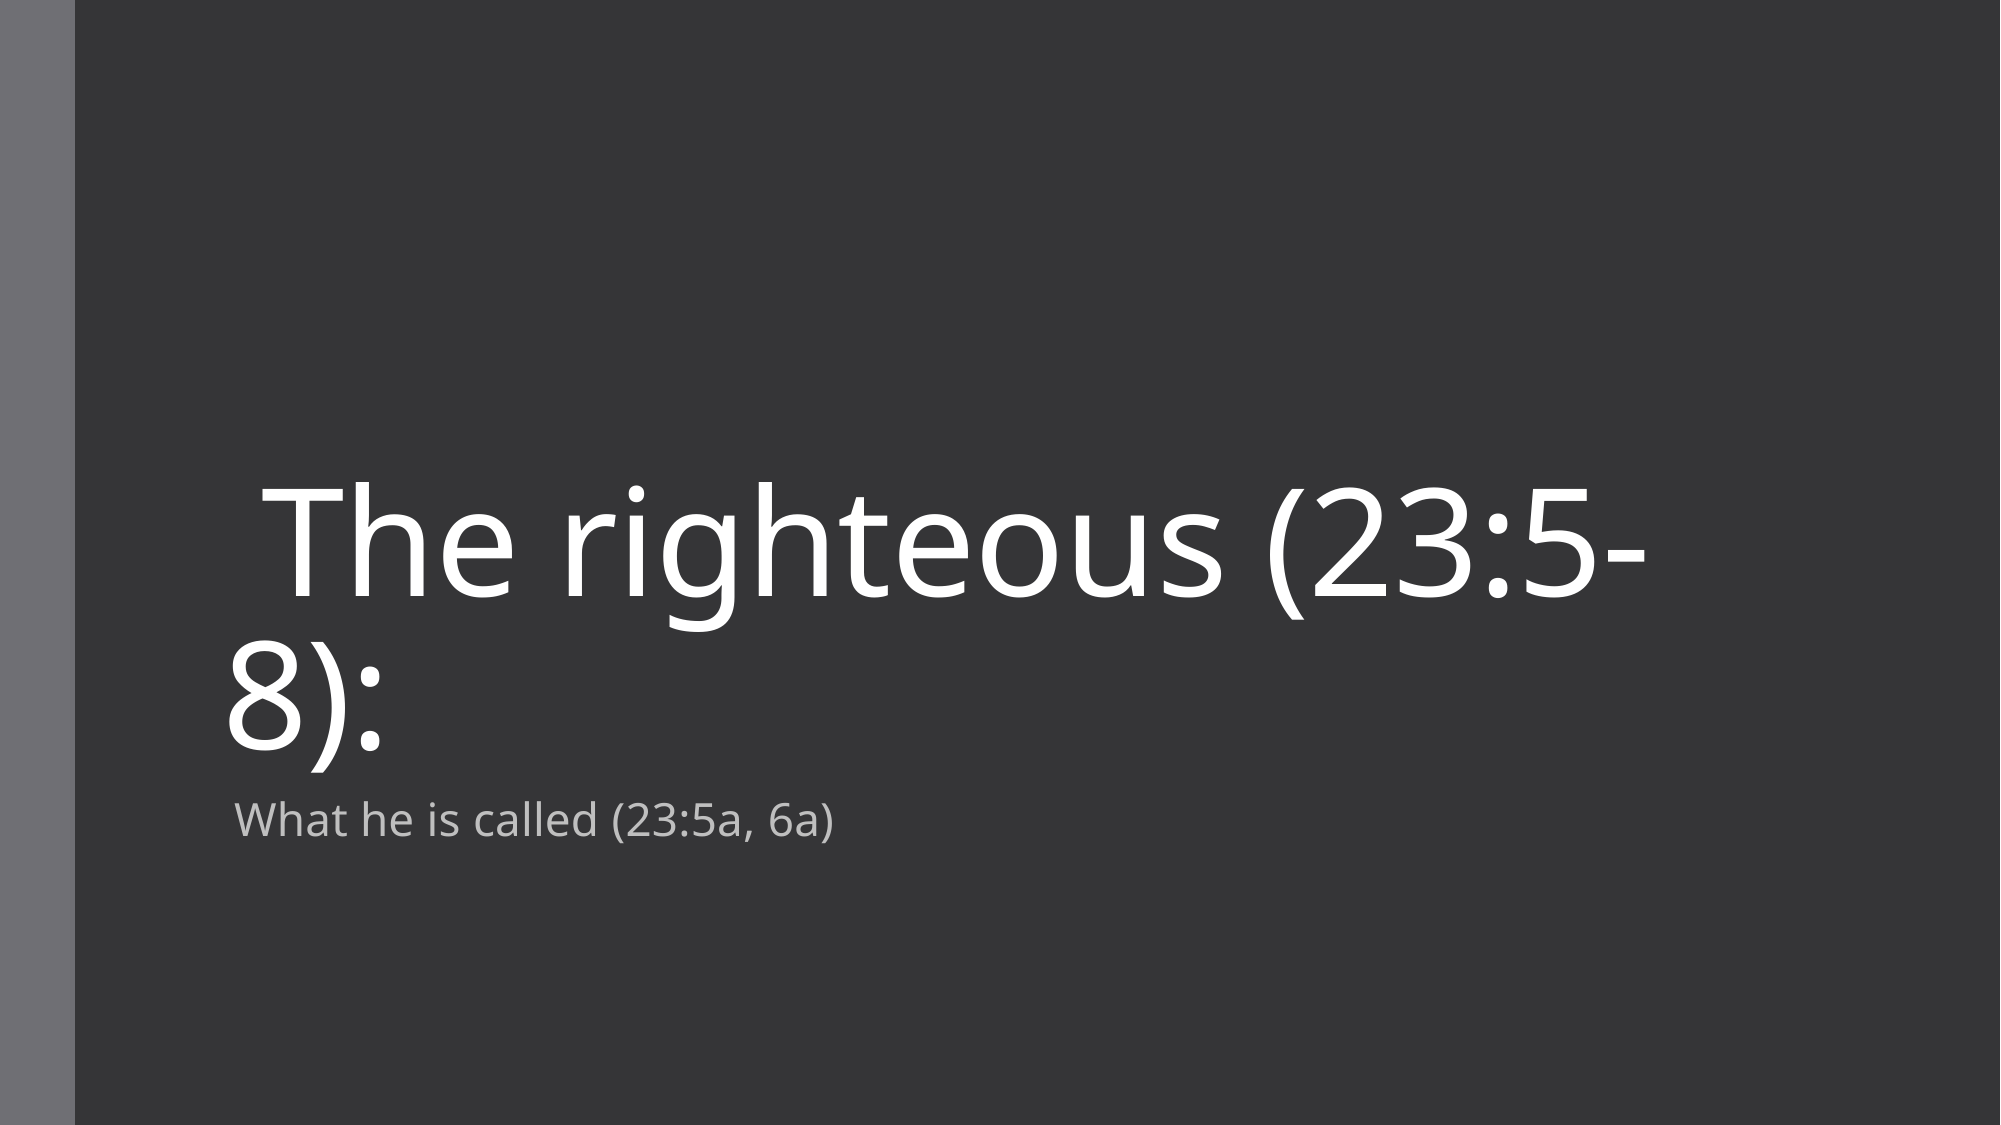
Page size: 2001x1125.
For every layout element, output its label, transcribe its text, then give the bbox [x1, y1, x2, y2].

title The righteous (23:5-8): [206, 124, 1752, 787]
subtitle What he is called (23:5a, 6a) [206, 787, 1752, 1066]
